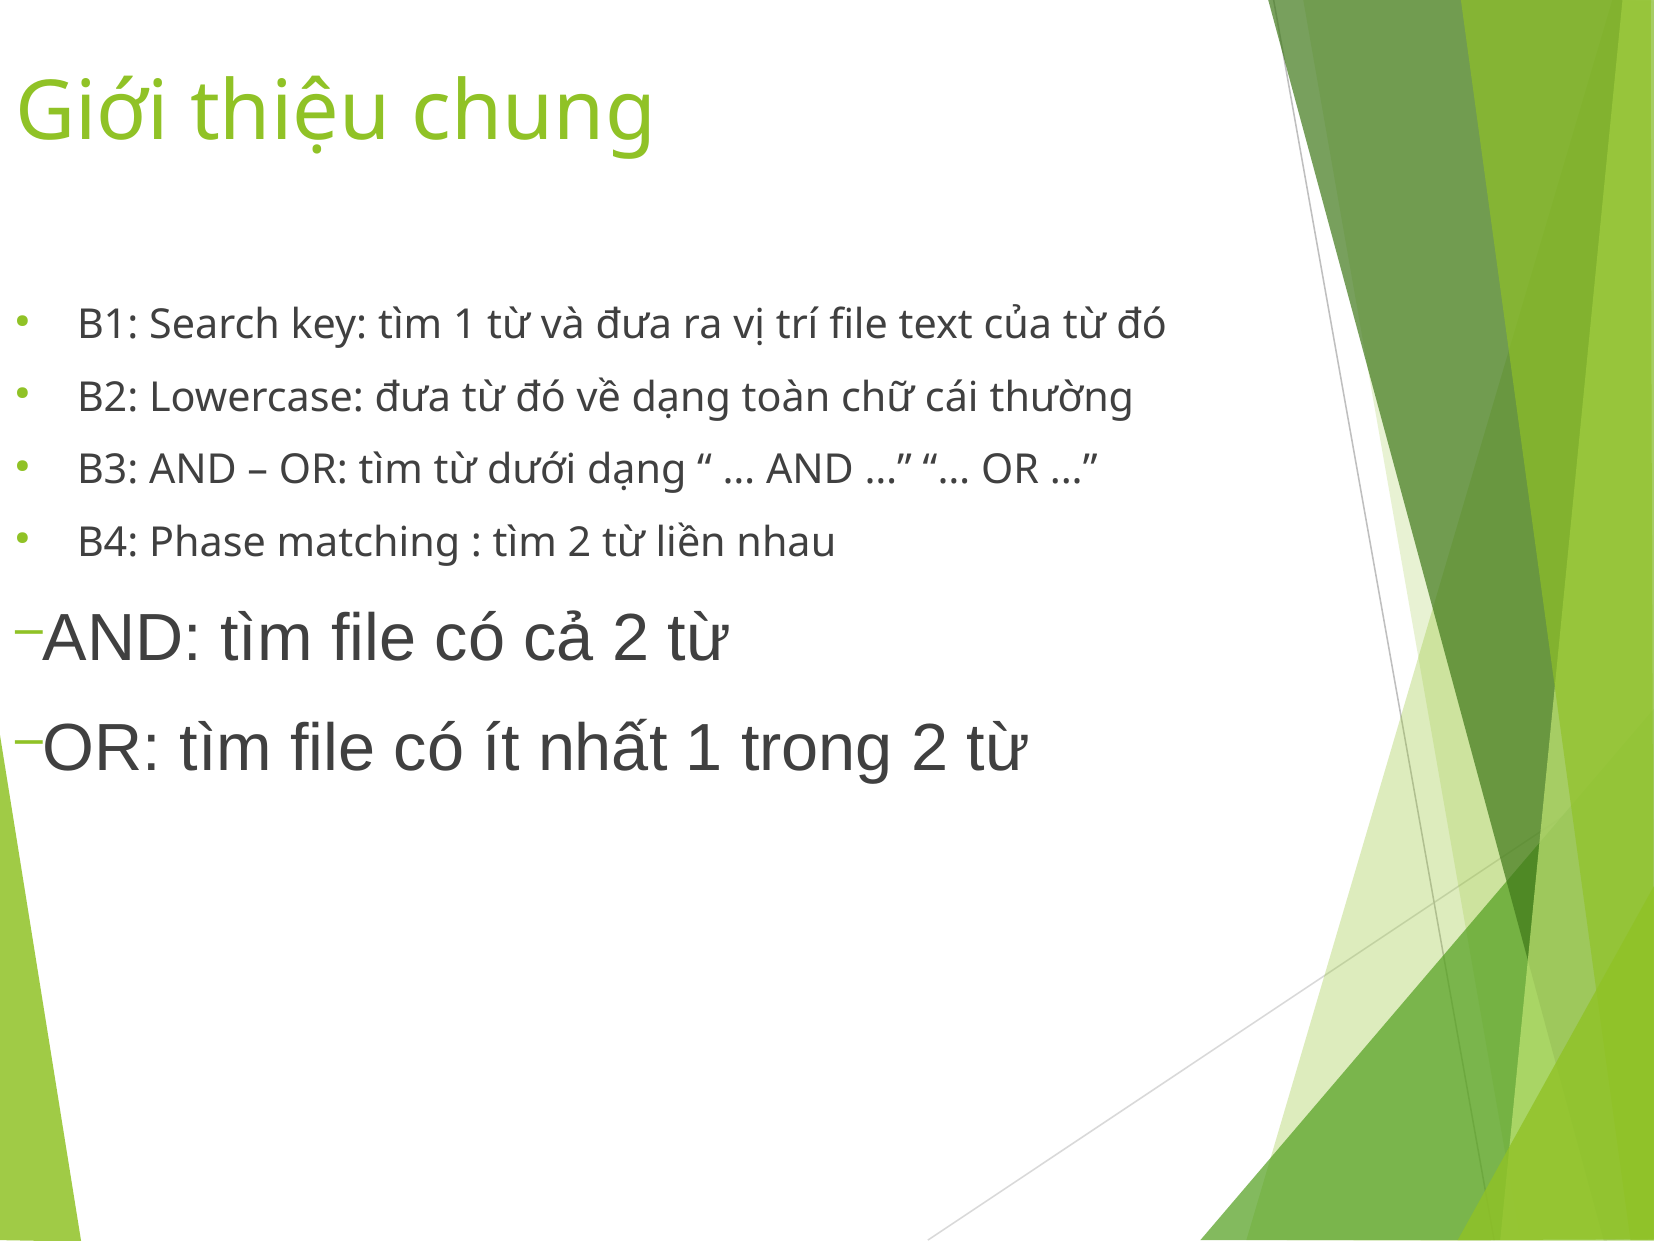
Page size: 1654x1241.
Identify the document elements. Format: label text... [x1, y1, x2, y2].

title Giới thiệu chung [0, 49, 1489, 257]
list B1: Search key: tìm 1 từ và đưa ra vị trí file text của từ đó B2: Lowercase: đưa từ đó về dạng toàn chữ cái thường B3: AND – OR: tìm từ dưới dạng “ … AND …” “… OR ...” B4: Phase matching : tìm 2 từ liền nhau AND: tìm file có cả 2 từ OR: tìm file có ít nhất 1 trong 2 từ [0, 290, 1489, 1010]
